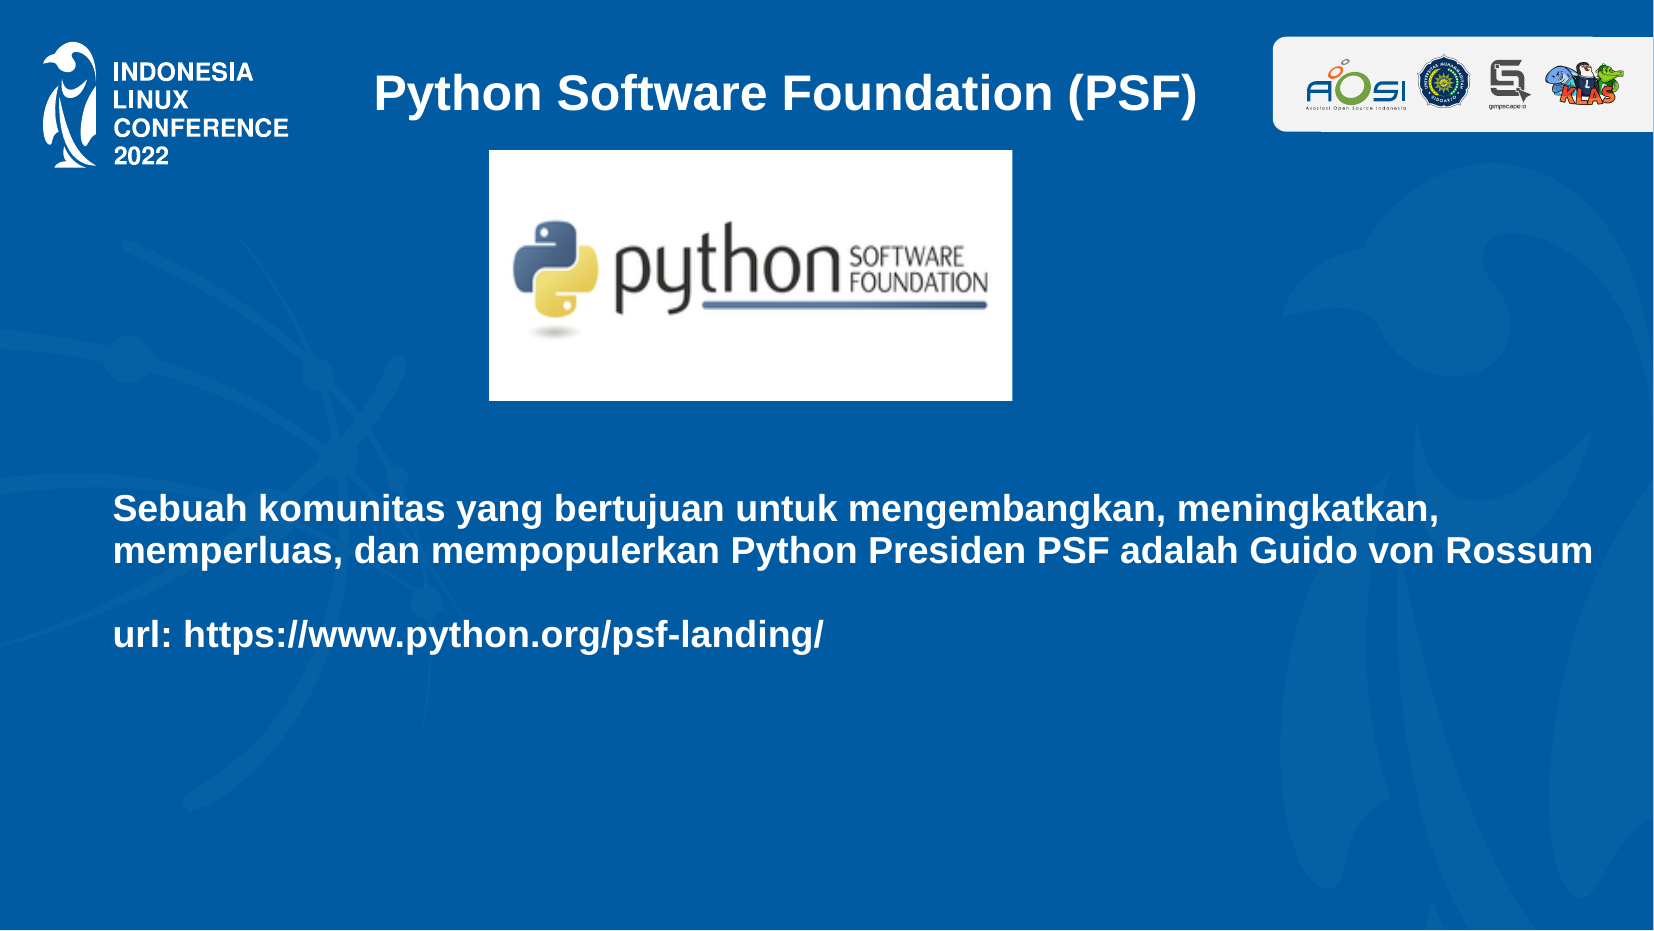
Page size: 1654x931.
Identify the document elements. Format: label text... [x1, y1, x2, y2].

picture [1417, 54, 1471, 108]
picture [488, 150, 1013, 401]
text_box Sebuah komunitas yang bertujuan untuk mengembangkan, meningkatkan, memperluas, dan mempopulerkan Python Presiden PSF adalah Guido von Rossum url: https://www.python.org/psf-landing/ [112, 487, 1651, 931]
picture [1545, 62, 1624, 105]
title Python Software Foundation (PSF) [373, 65, 1351, 219]
